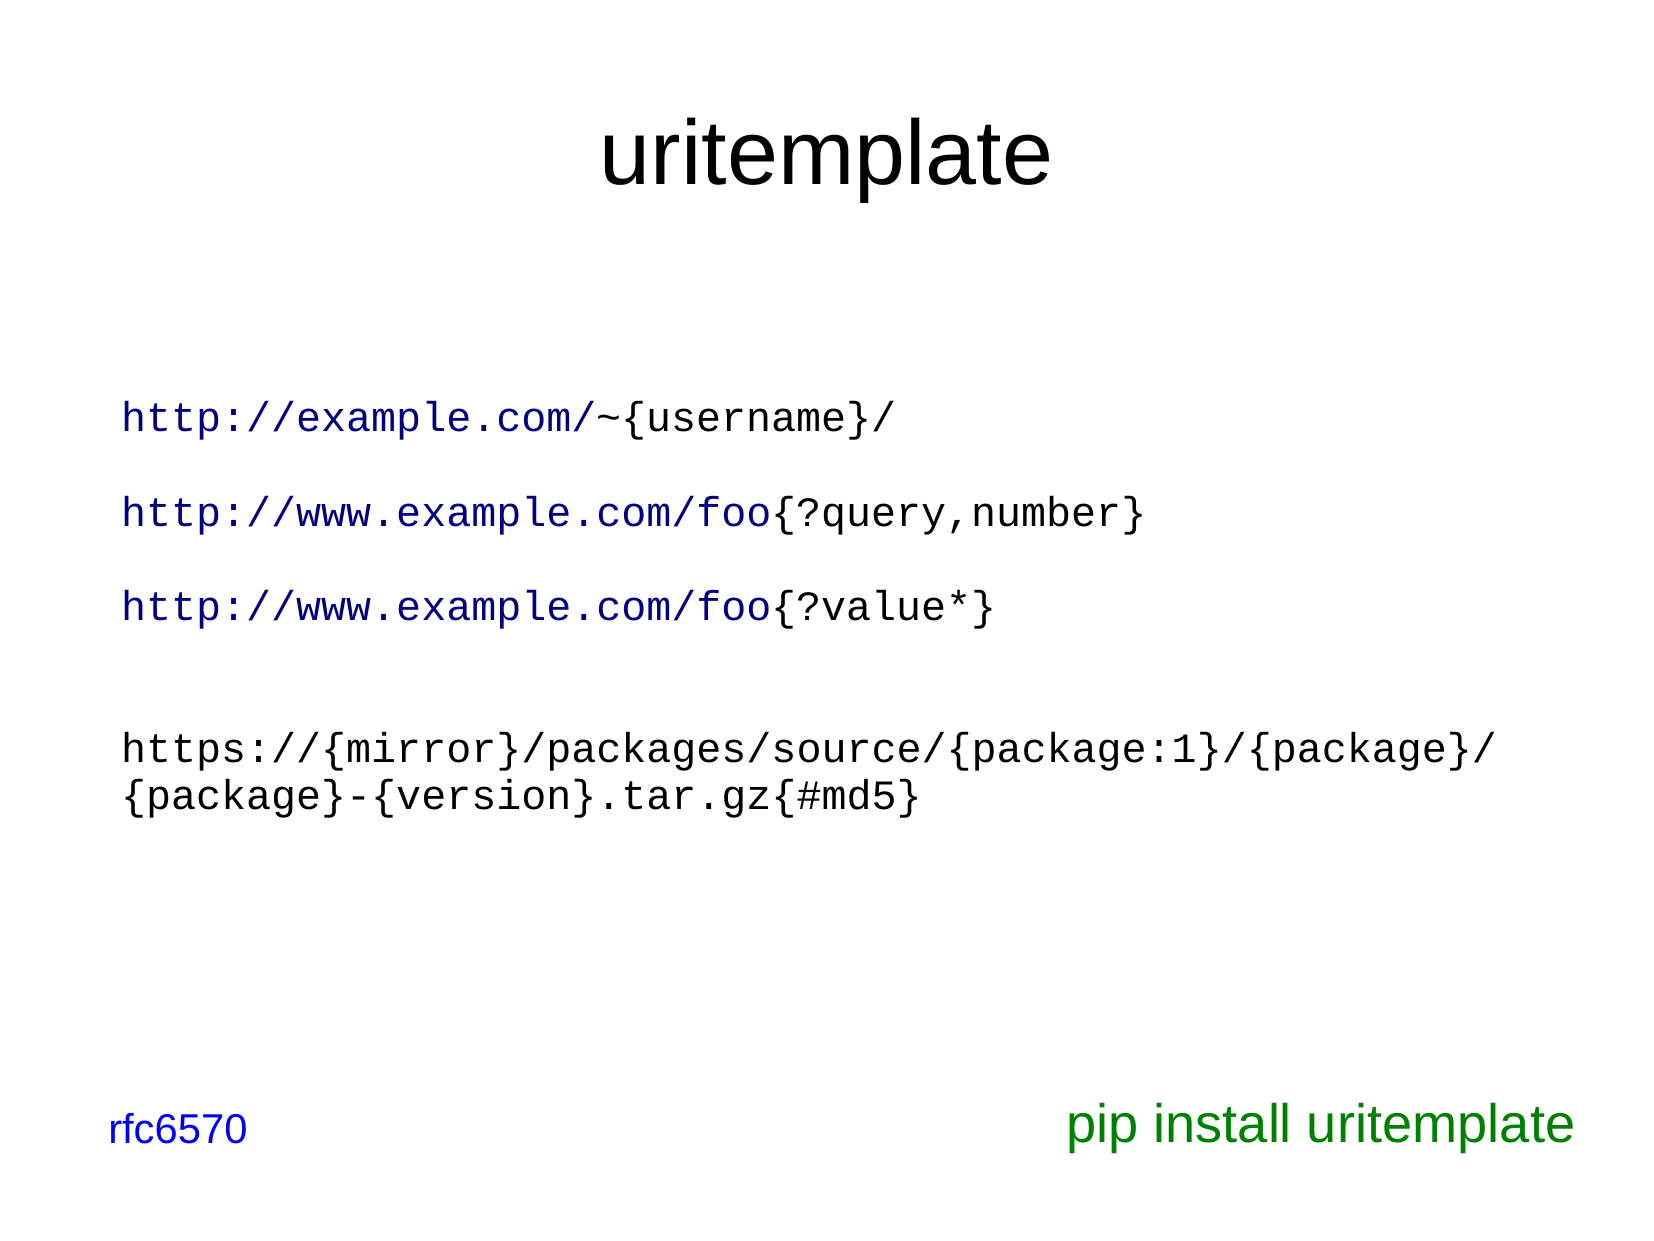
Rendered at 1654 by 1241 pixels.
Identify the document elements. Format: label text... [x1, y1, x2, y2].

text_box pip install uritemplate [1051, 1086, 1607, 1182]
title uritemplate [82, 49, 1571, 257]
text_box http://example.com/~{username}/ http://www.example.com/foo{?query,number} http://www.example.com/foo{?value*} https://{mirror}/packages/source/{package:1}/{package}/{package}-{version}.tar.gz{#md5} [70, 389, 1560, 925]
text_box rfc6570 [93, 1098, 263, 1160]
